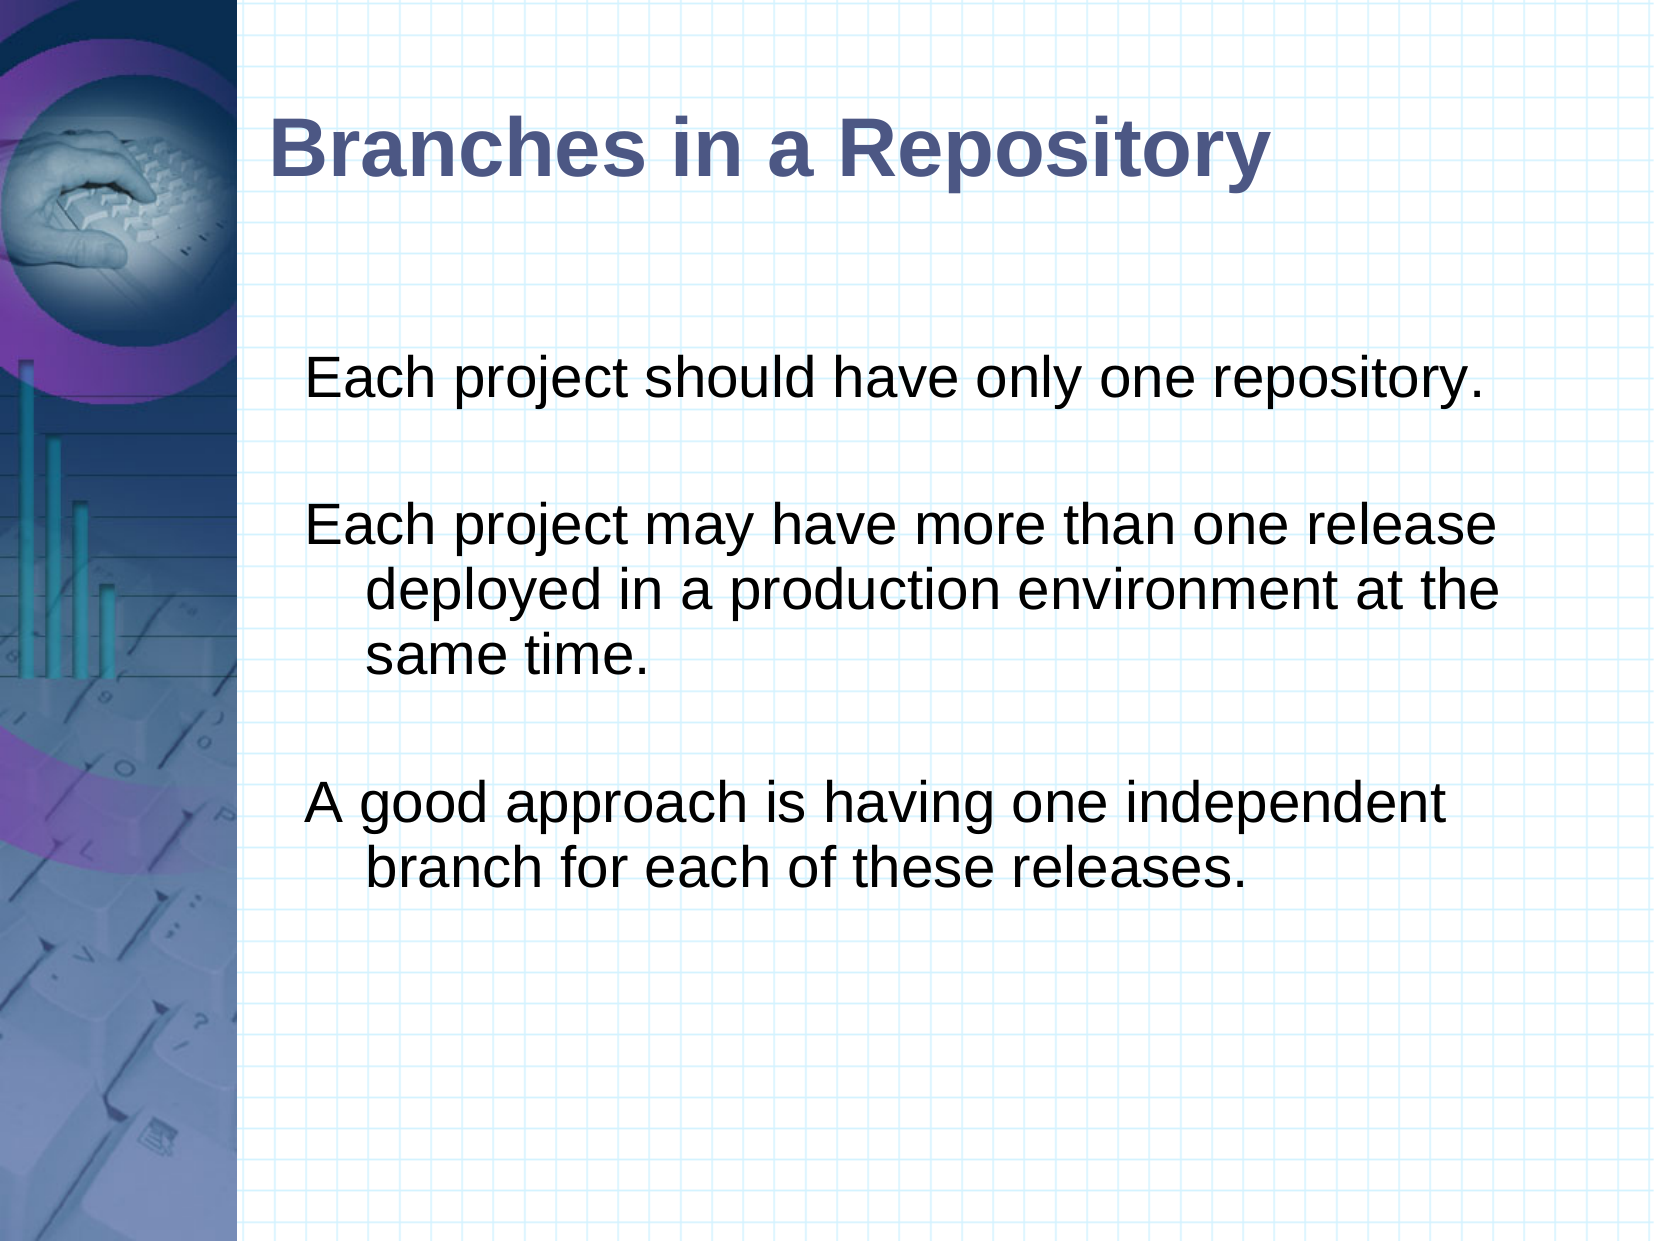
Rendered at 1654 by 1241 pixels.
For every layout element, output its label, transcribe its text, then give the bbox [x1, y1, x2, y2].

list Each project should have only one repository. Each project may have more than one release deployed in a production environment at the same time. A good approach is having one independent branch for each of these releases. [295, 344, 1534, 1127]
picture [0, 0, 1654, 1241]
title Branches in a Repository [268, 58, 1654, 237]
